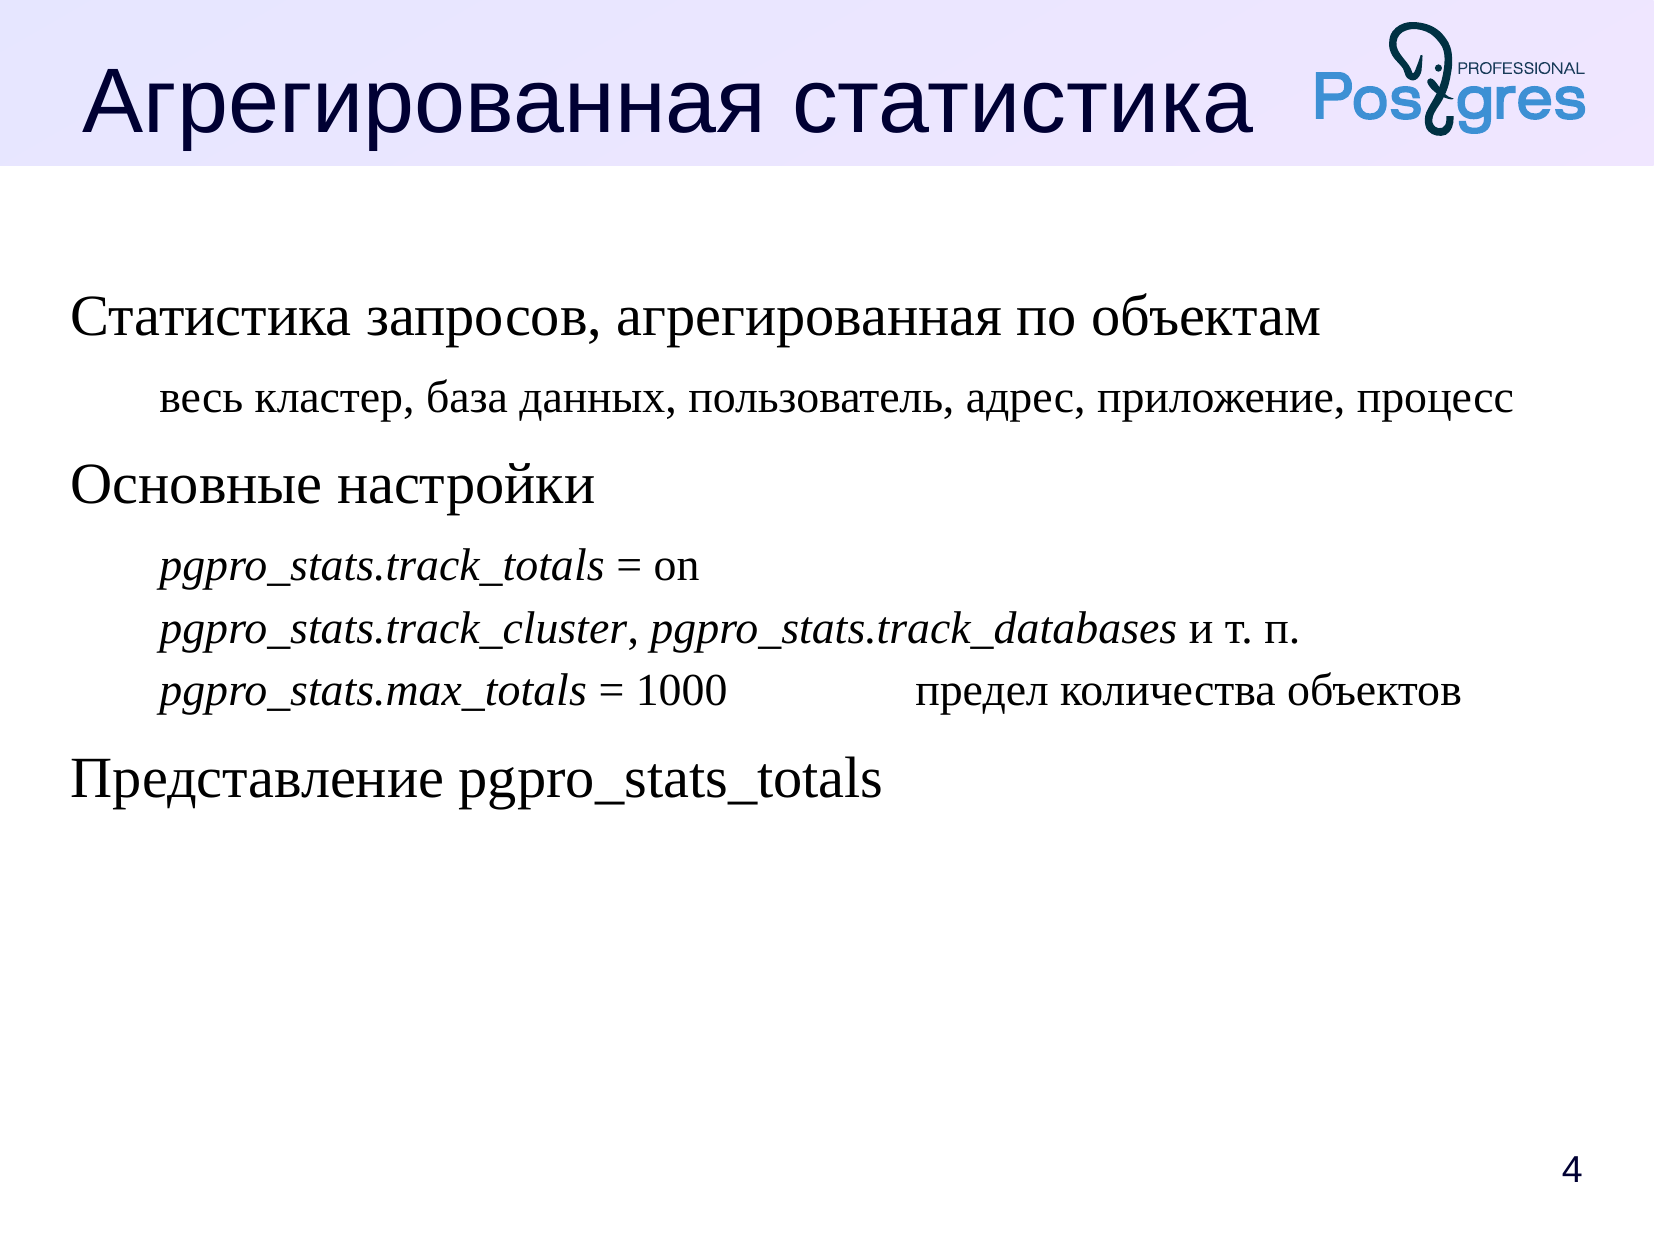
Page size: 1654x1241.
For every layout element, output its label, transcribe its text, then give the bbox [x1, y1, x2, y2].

title Агрегированная статистика [82, 49, 1278, 255]
list Статистика запросов, агрегированная по объектам весь кластер, база данных, пользователь, адрес, приложение, процесс Основные настройки pgpro_stats.track_totals = on pgpro_stats.track_cluster, pgpro_stats.track_databases и т. п. pgpro_stats.max_totals = 1000 предел количества объектов Представление pgpro_stats_totals [70, 283, 1583, 1134]
